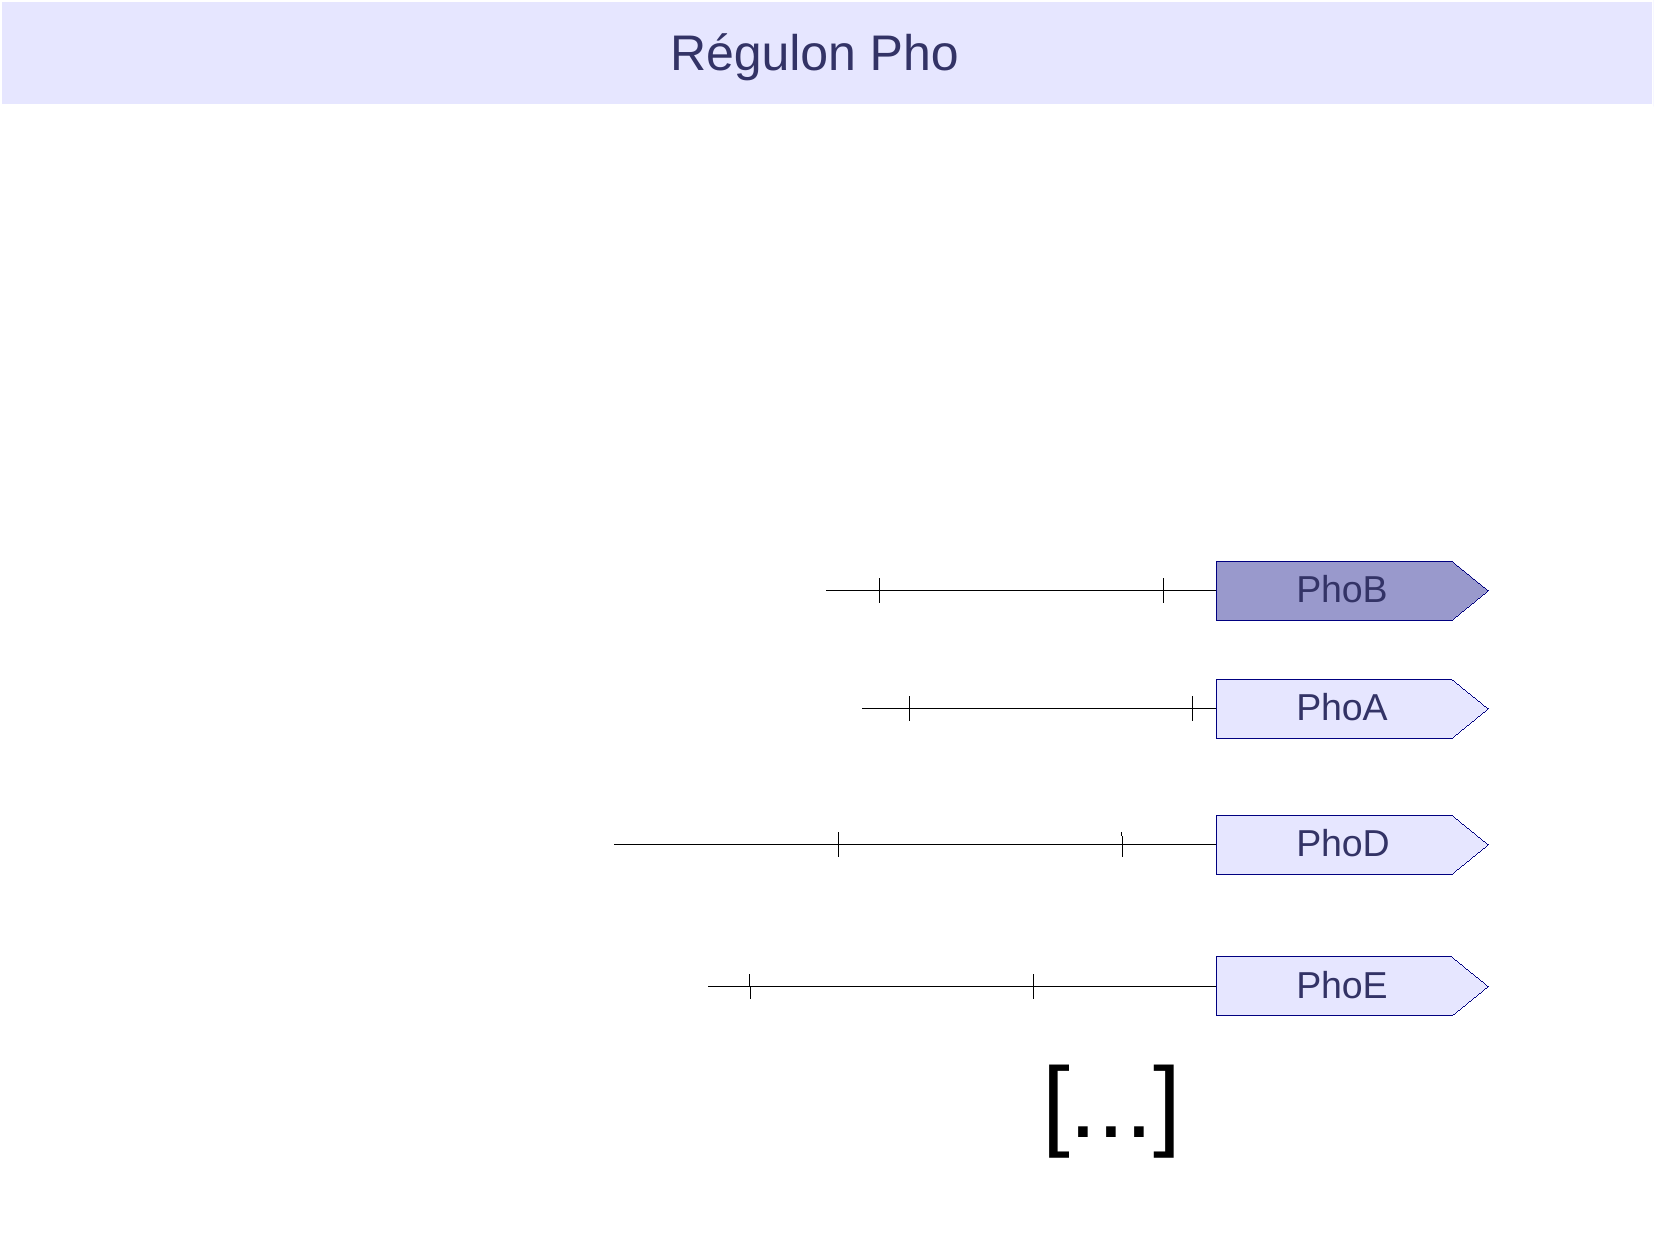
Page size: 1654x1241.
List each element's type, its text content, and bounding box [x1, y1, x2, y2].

text_box [1216, 815, 1489, 875]
text_box [...] [1027, 1039, 1196, 1167]
text_box [1216, 679, 1489, 739]
text_box Régulon Pho [655, 17, 974, 89]
text_box PhoD [1281, 815, 1405, 872]
text_box [1216, 956, 1489, 1016]
text_box PhoA [1281, 679, 1403, 736]
text_box PhoB [1281, 561, 1403, 618]
text_box [1216, 561, 1489, 621]
text_box PhoE [1281, 956, 1403, 1014]
text_box [0, 0, 1654, 107]
